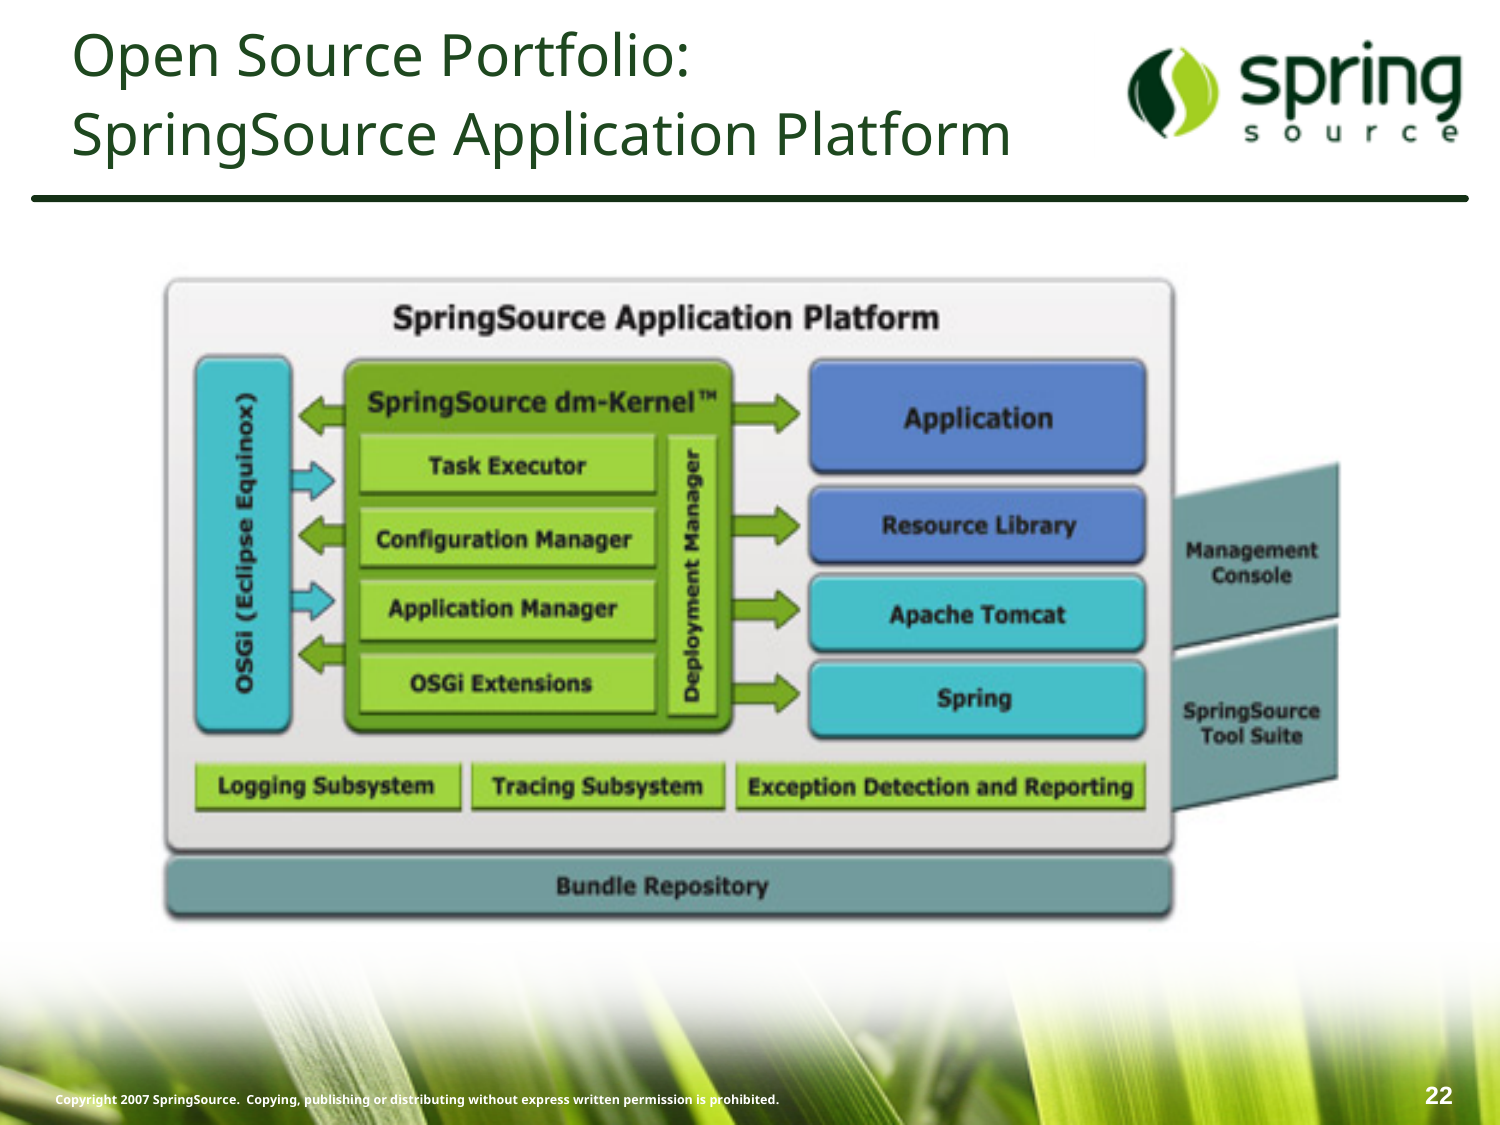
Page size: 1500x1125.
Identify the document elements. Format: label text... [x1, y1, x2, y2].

picture [0, 941, 1500, 1125]
list [103, 275, 1394, 938]
title Open Source Portfolio: SpringSource Application Platform [56, 6, 1089, 198]
picture [1093, 32, 1500, 158]
picture [150, 262, 1351, 935]
